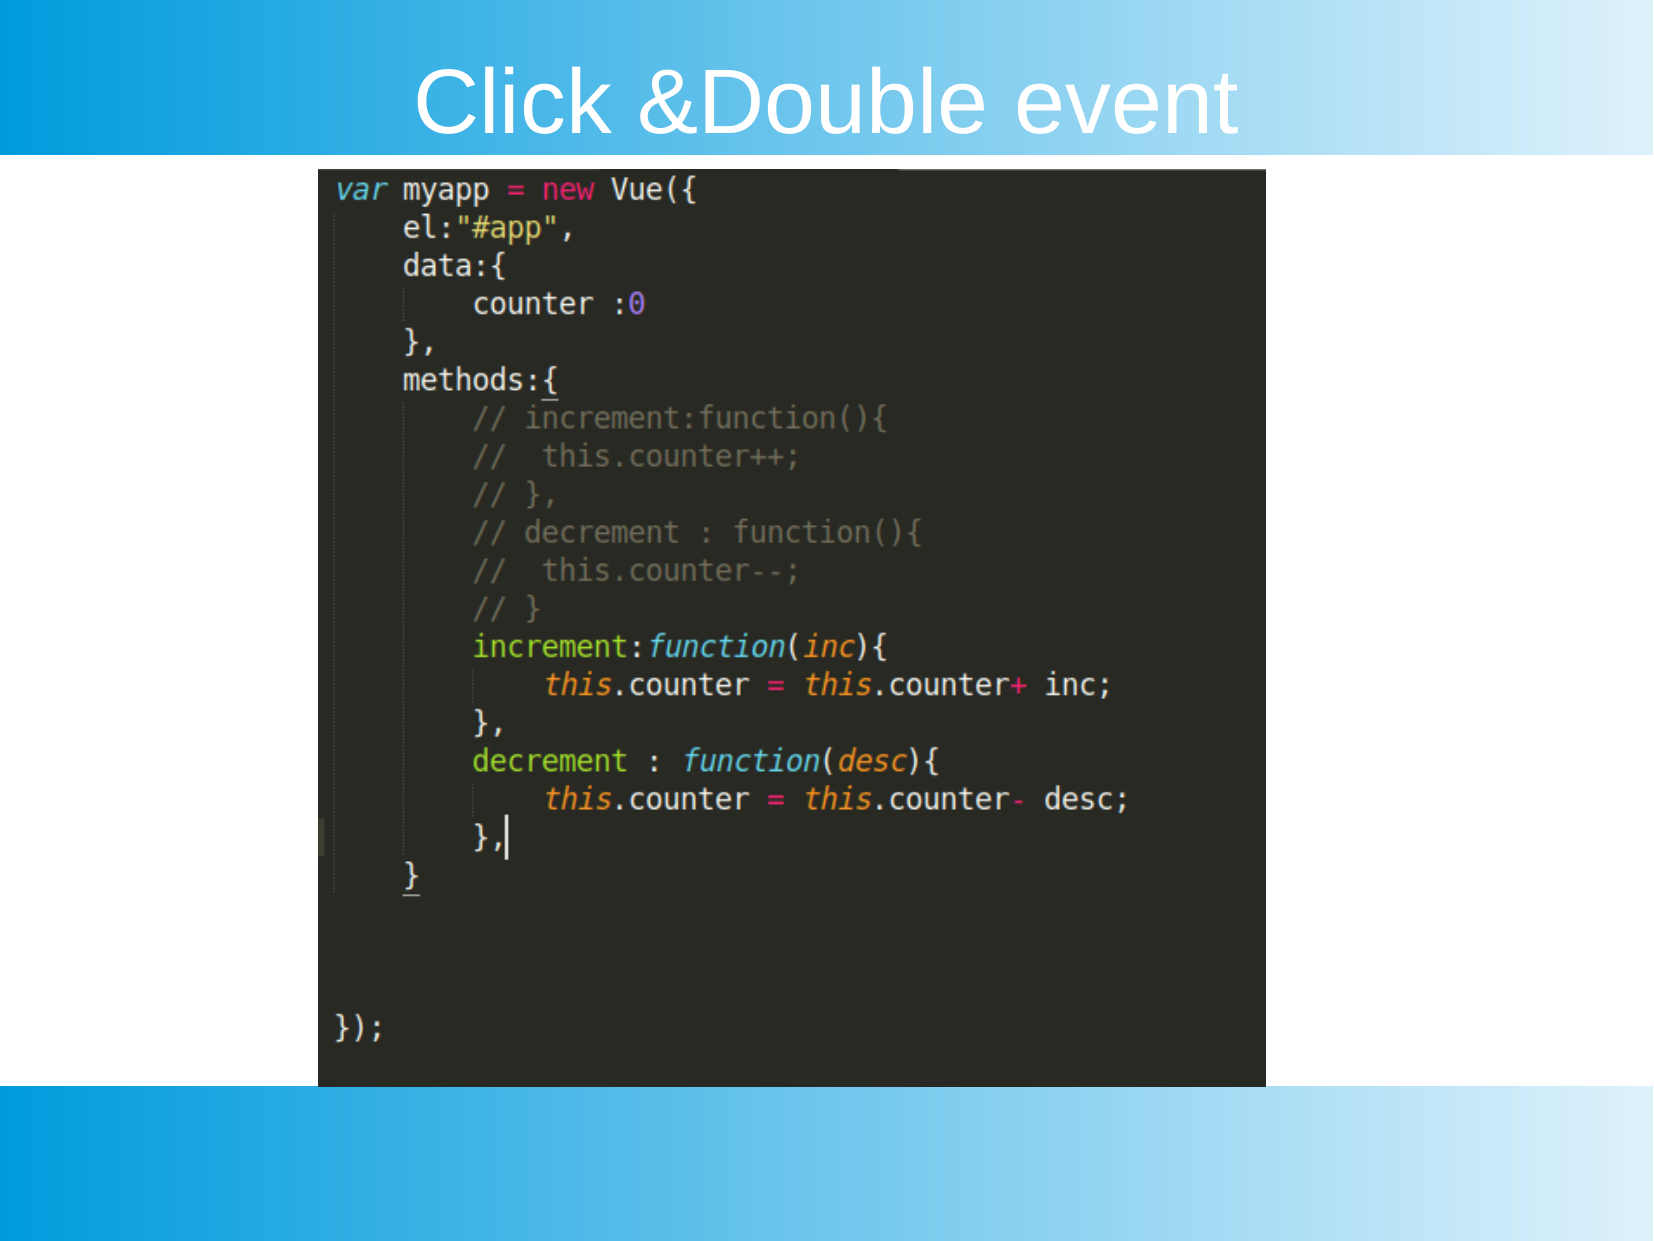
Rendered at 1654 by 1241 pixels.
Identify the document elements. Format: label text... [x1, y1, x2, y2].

title Click &Double event [82, 49, 1571, 155]
picture [318, 169, 1266, 1087]
